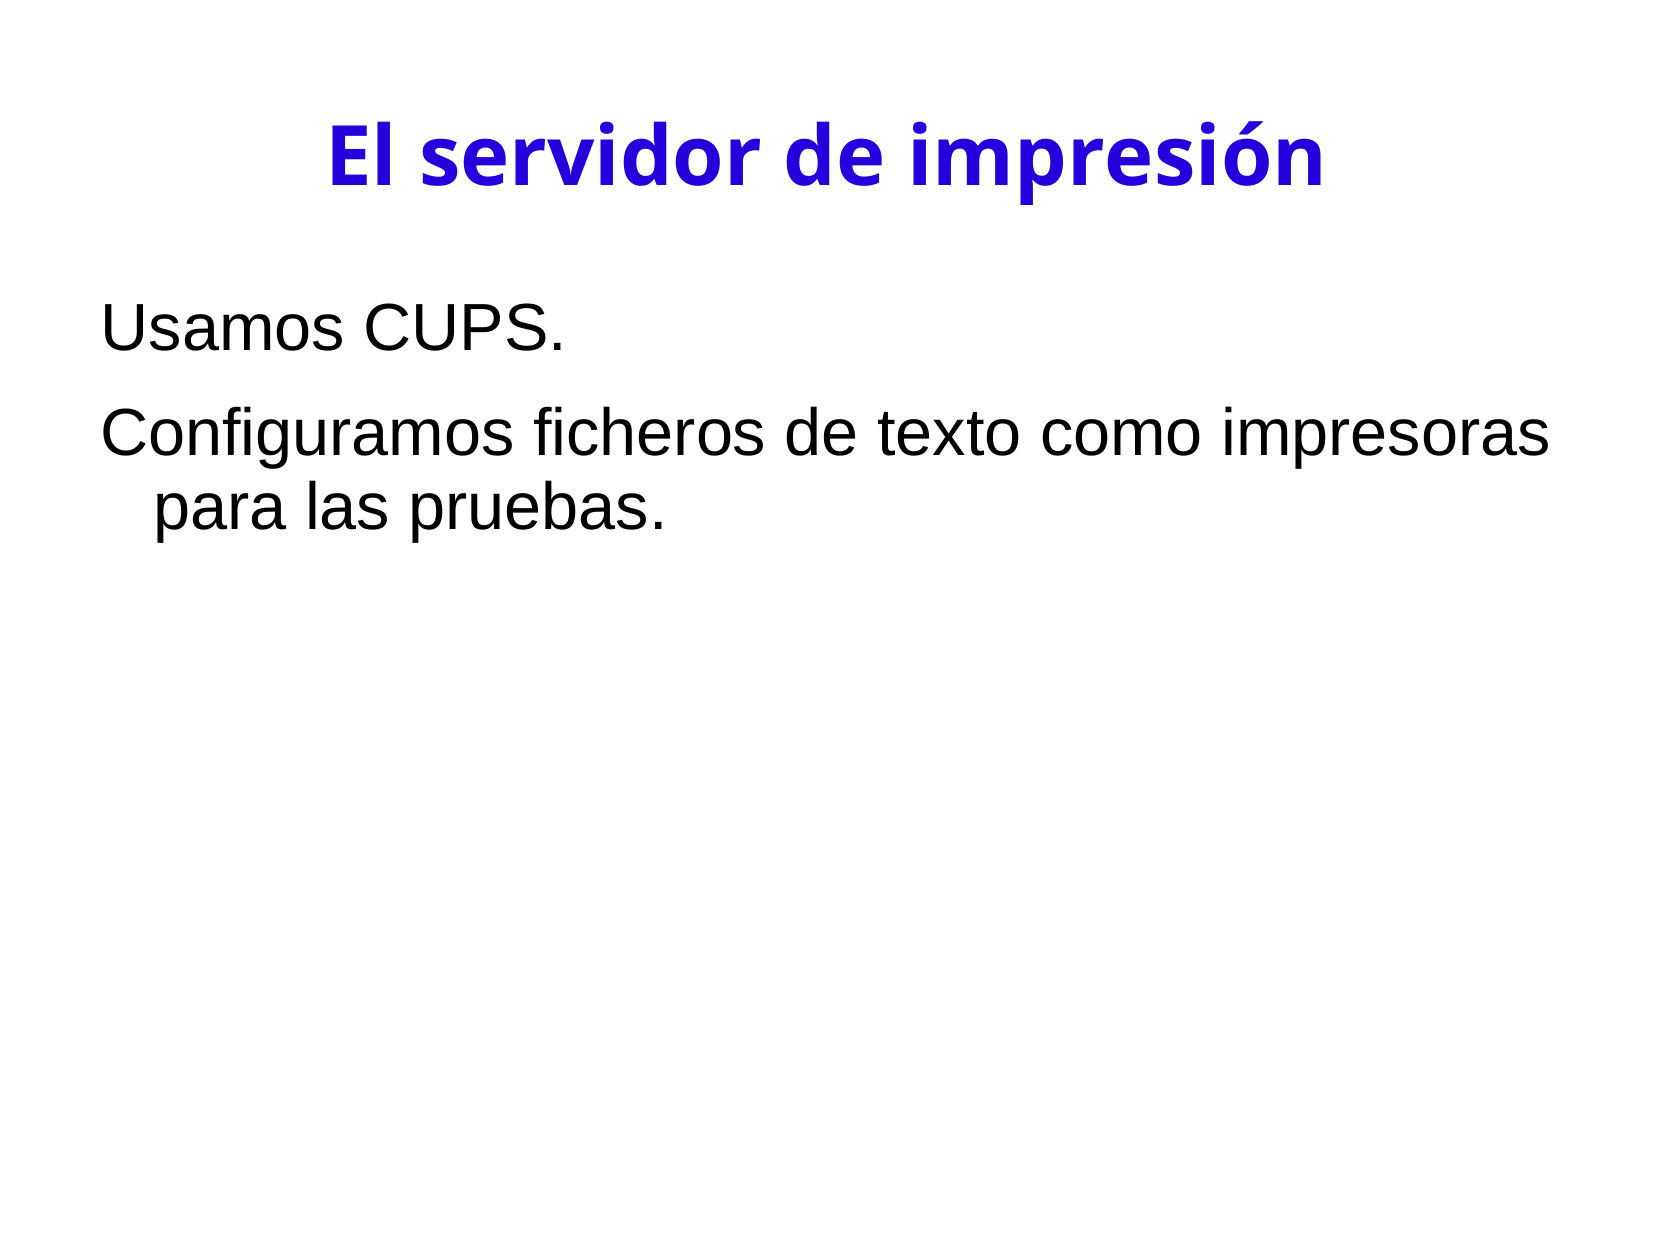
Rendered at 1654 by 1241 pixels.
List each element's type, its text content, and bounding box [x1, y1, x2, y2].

list Usamos CUPS. Configuramos ficheros de texto como impresoras para las pruebas. [82, 290, 1571, 1109]
title El servidor de impresión [82, 49, 1571, 257]
